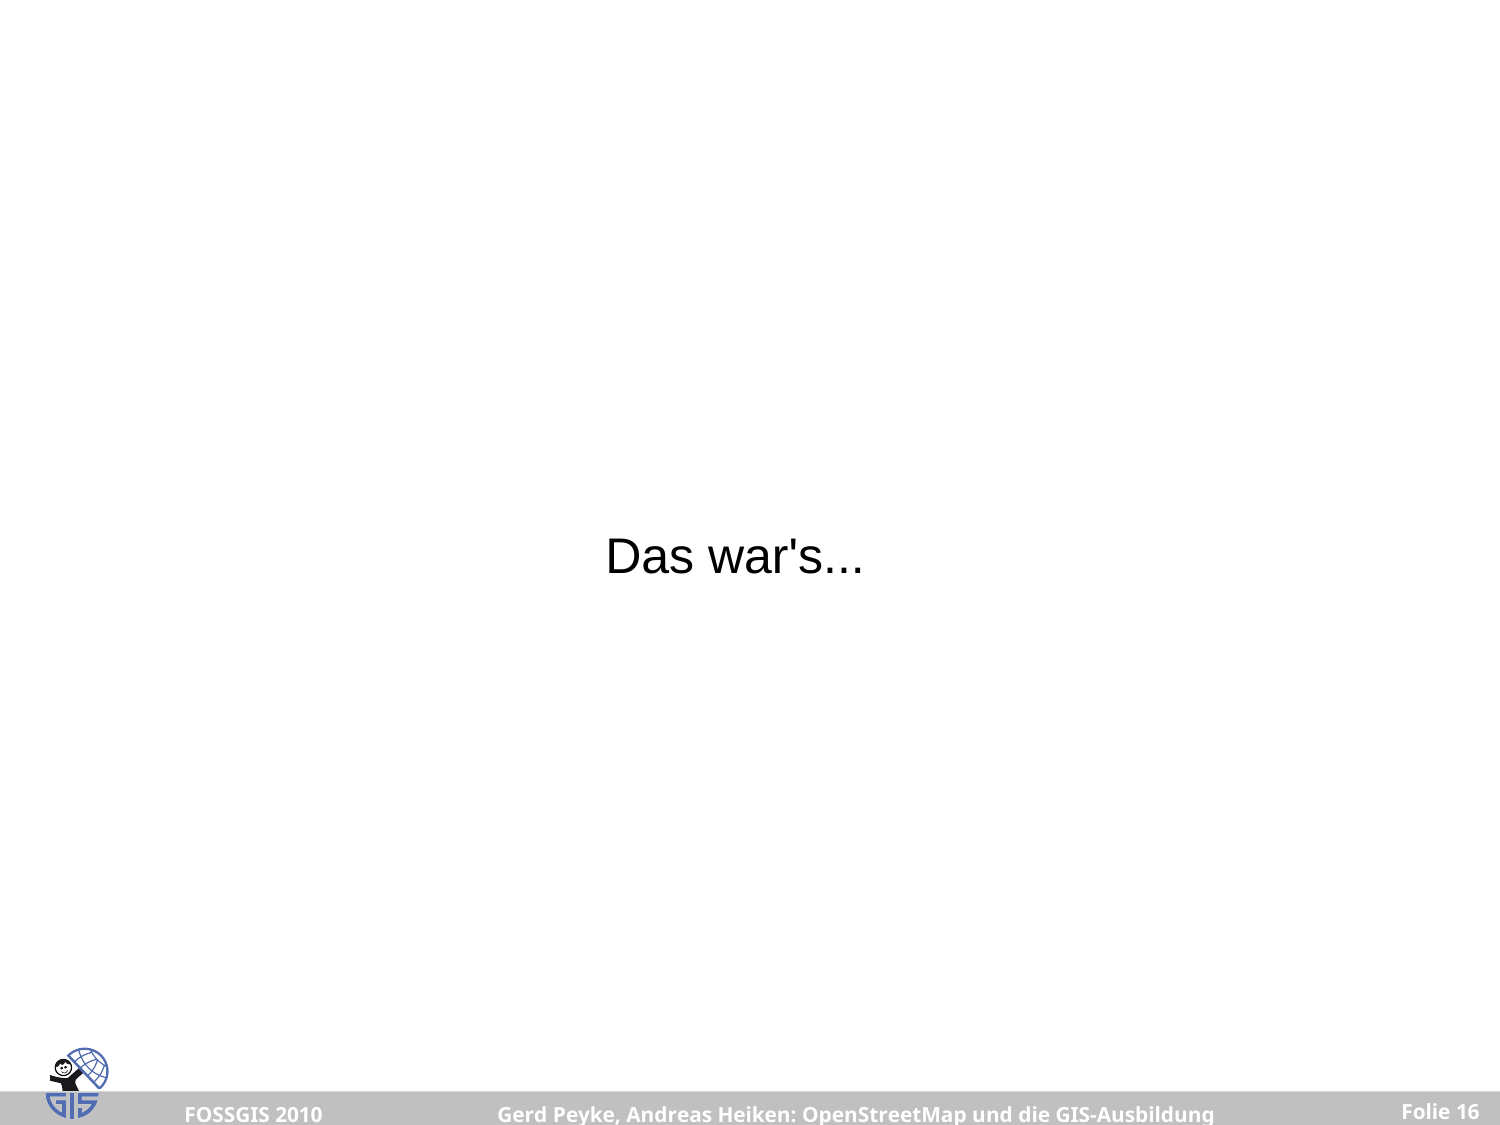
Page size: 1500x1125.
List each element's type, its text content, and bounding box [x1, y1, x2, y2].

picture [44, 1047, 110, 1120]
text_box Das war's... [590, 515, 880, 591]
